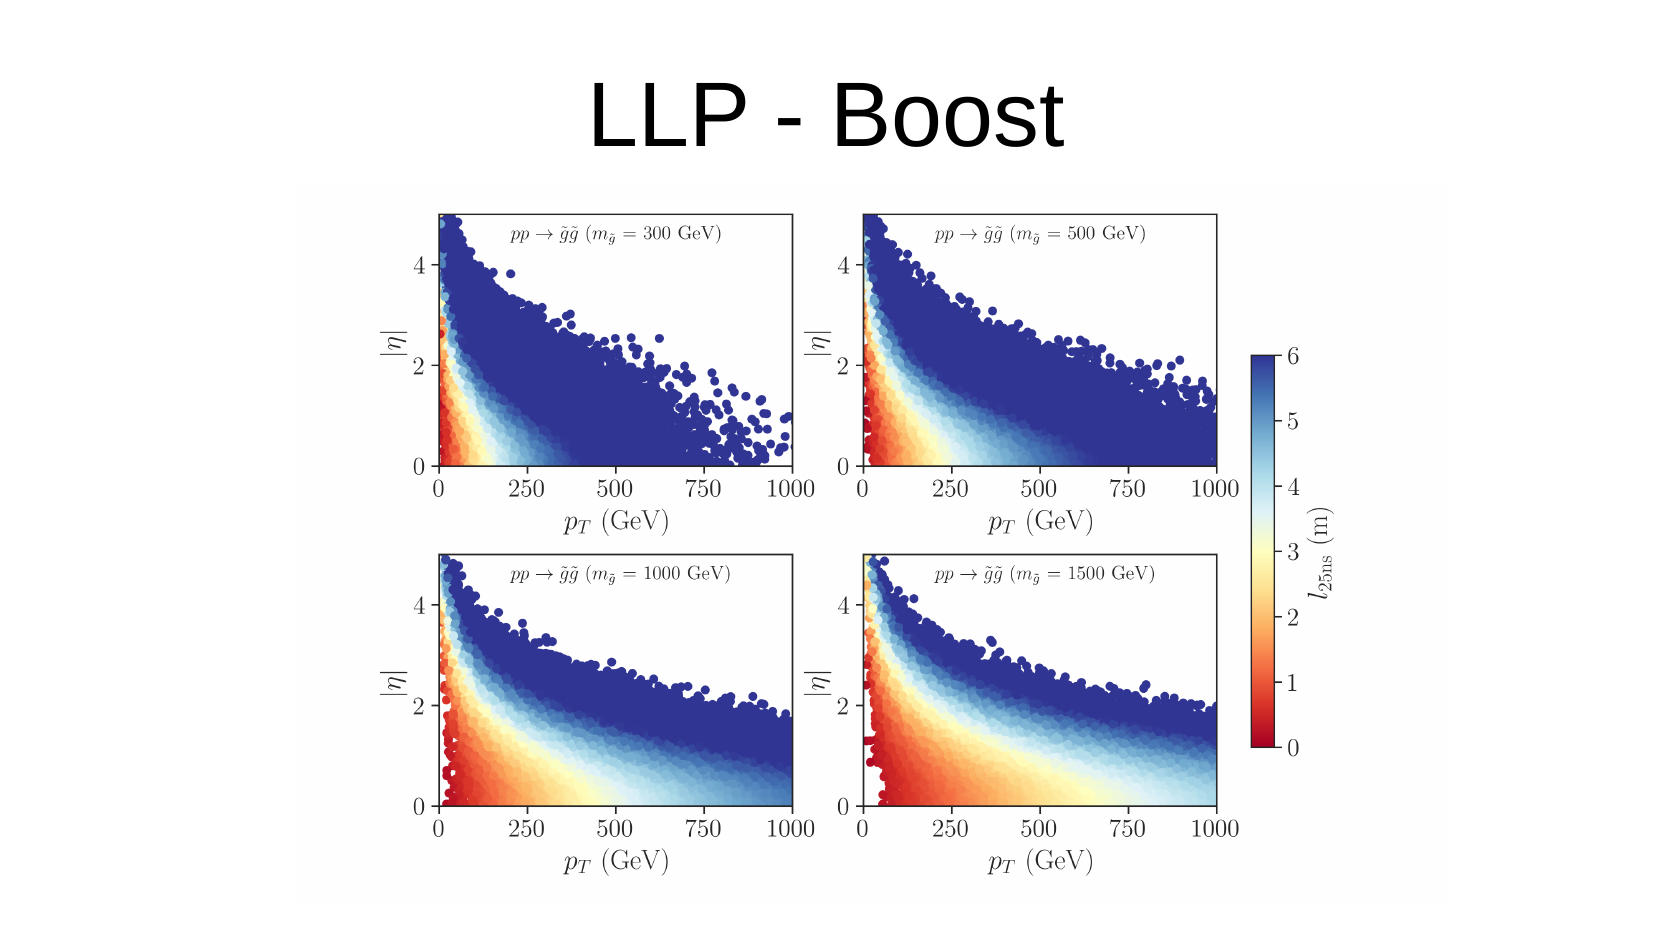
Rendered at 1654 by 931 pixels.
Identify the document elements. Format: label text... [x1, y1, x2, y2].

title LLP - Boost [82, 37, 1571, 193]
picture [295, 184, 1447, 904]
